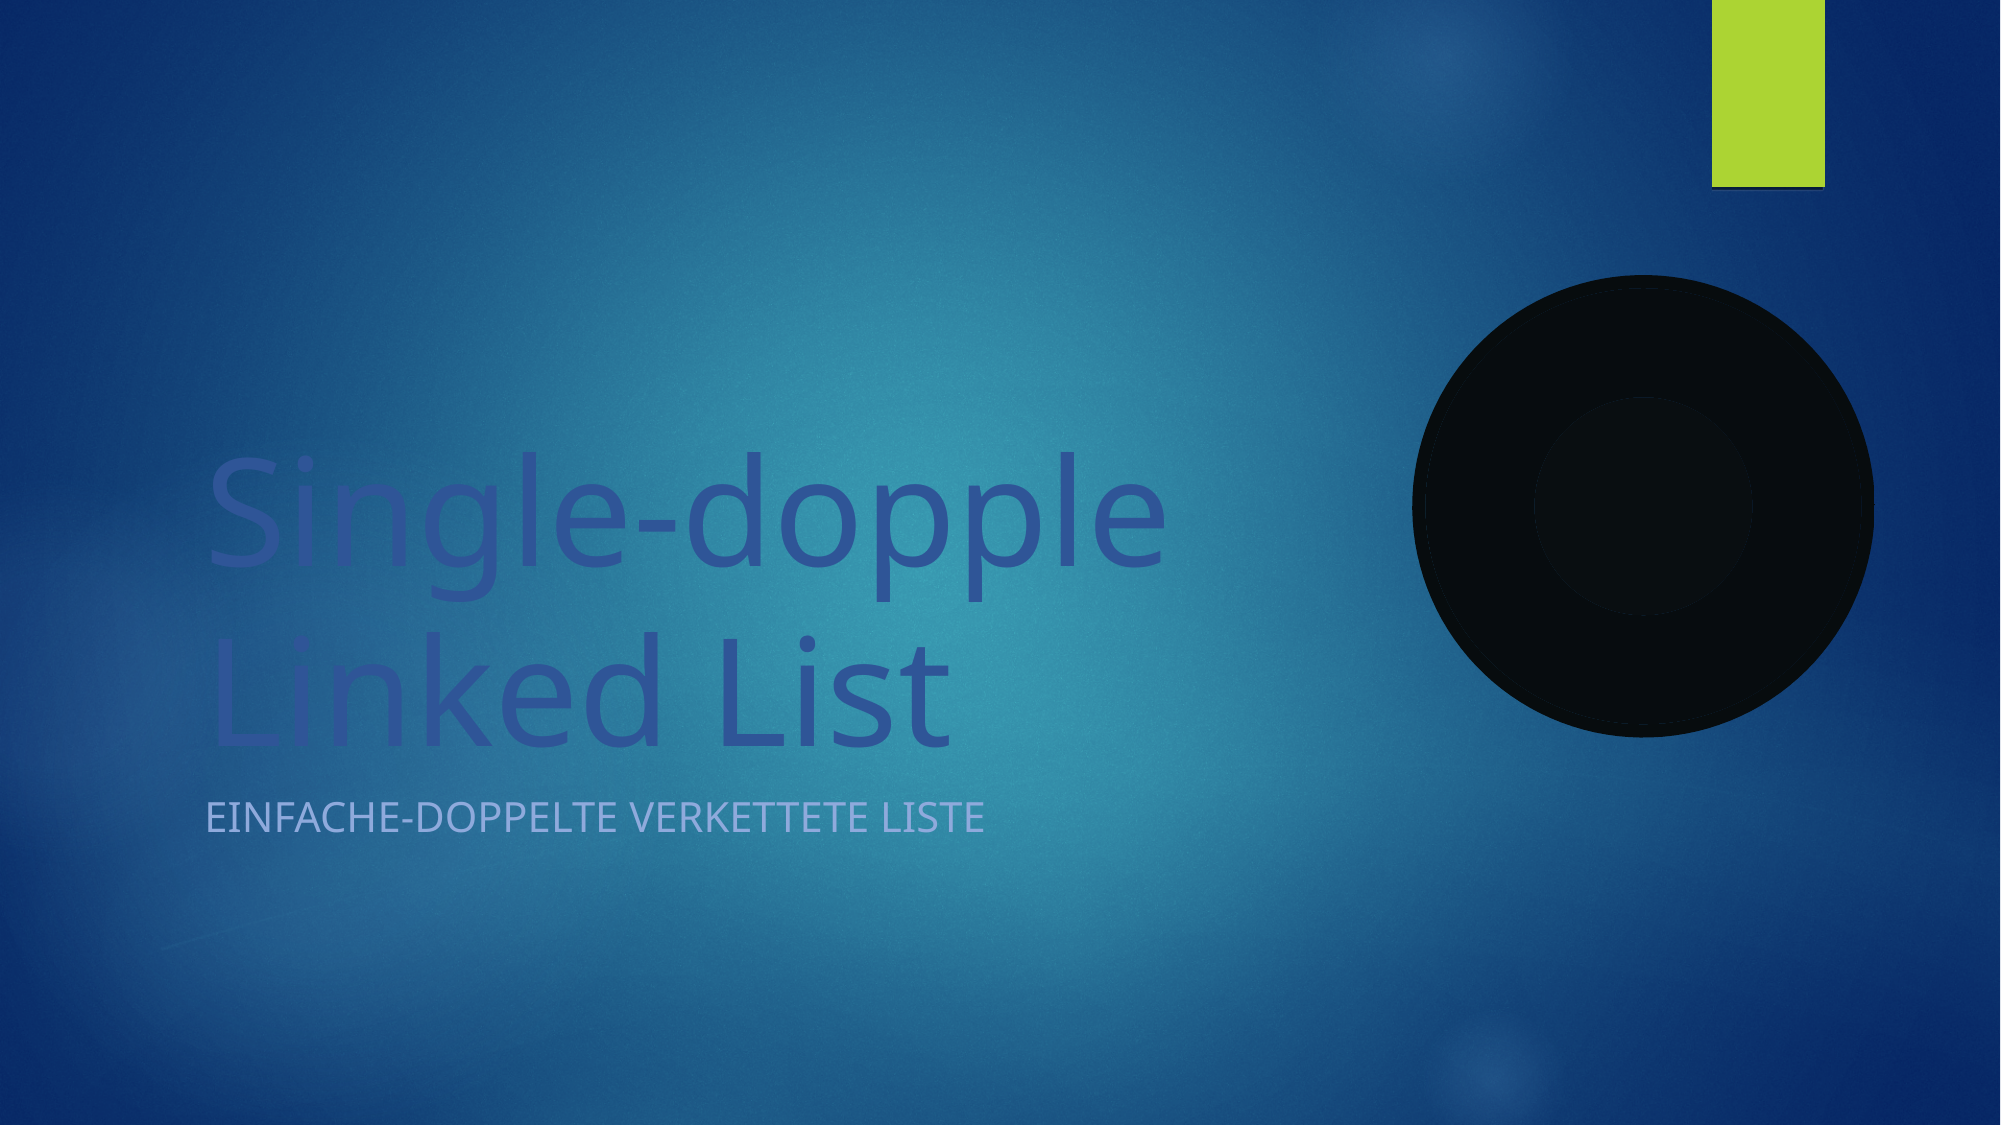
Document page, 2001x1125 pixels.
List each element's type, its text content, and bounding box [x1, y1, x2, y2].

title Single-dopple Linked List [189, 237, 1638, 783]
subtitle Einfache-doppelte verkettete Liste [189, 783, 1638, 926]
